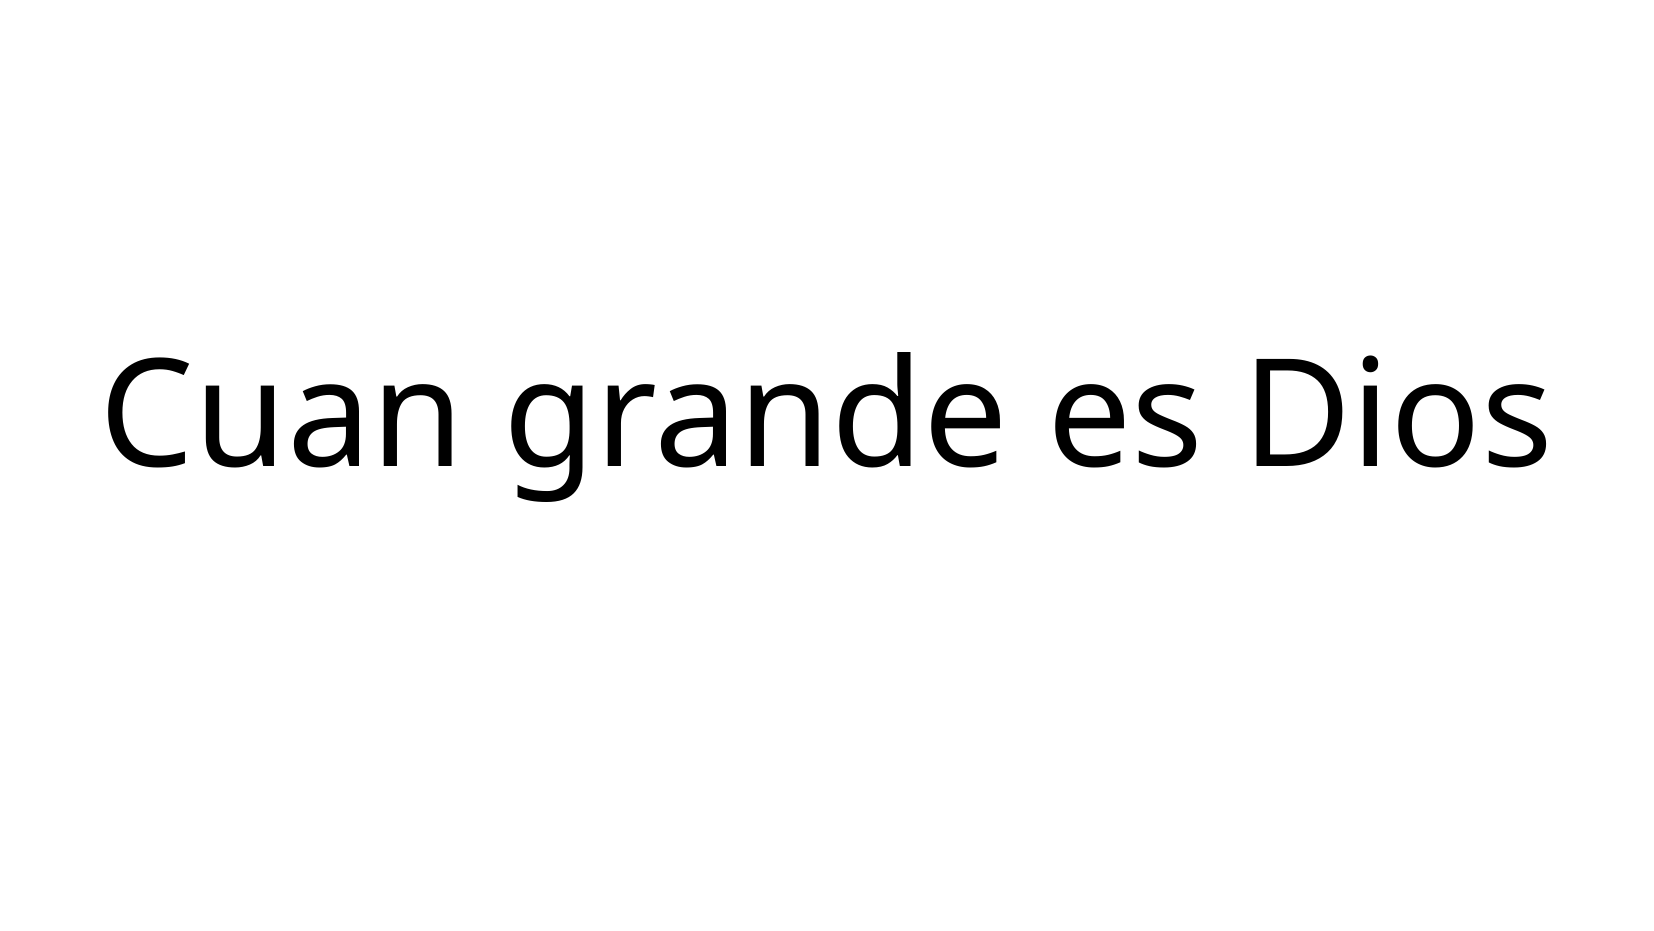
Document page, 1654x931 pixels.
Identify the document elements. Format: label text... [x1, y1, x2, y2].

title Cuan grande es Dios [0, 196, 1654, 620]
